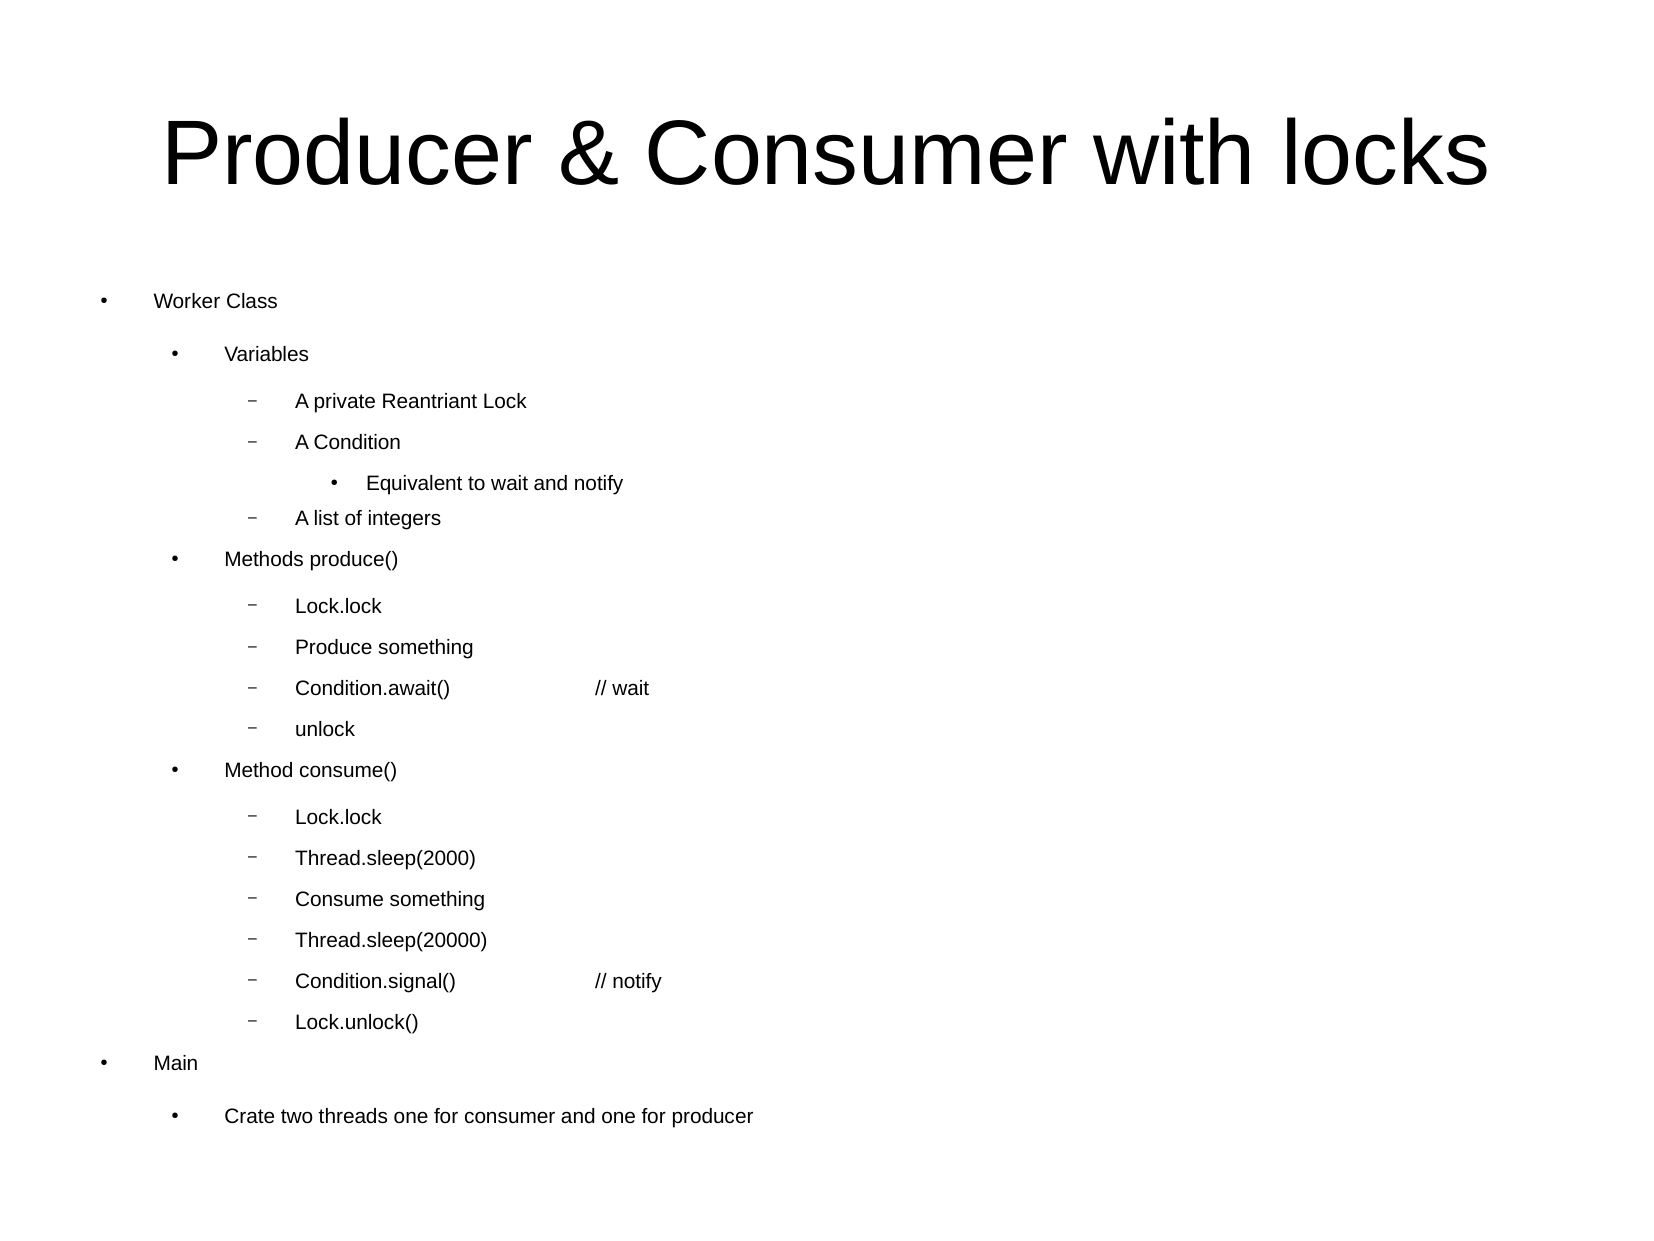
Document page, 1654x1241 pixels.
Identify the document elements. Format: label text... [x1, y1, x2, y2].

list Worker Class Variables A private Reantriant Lock A Condition Equivalent to wait and notify A list of integers Methods produce() Lock.lock Produce something Condition.await() // wait unlock Method consume() Lock.lock Thread.sleep(2000) Consume something Thread.sleep(20000) Condition.signal() // notify Lock.unlock() Main Crate two threads one for consumer and one for producer [82, 290, 1571, 1201]
title Producer & Consumer with locks [82, 49, 1571, 257]
